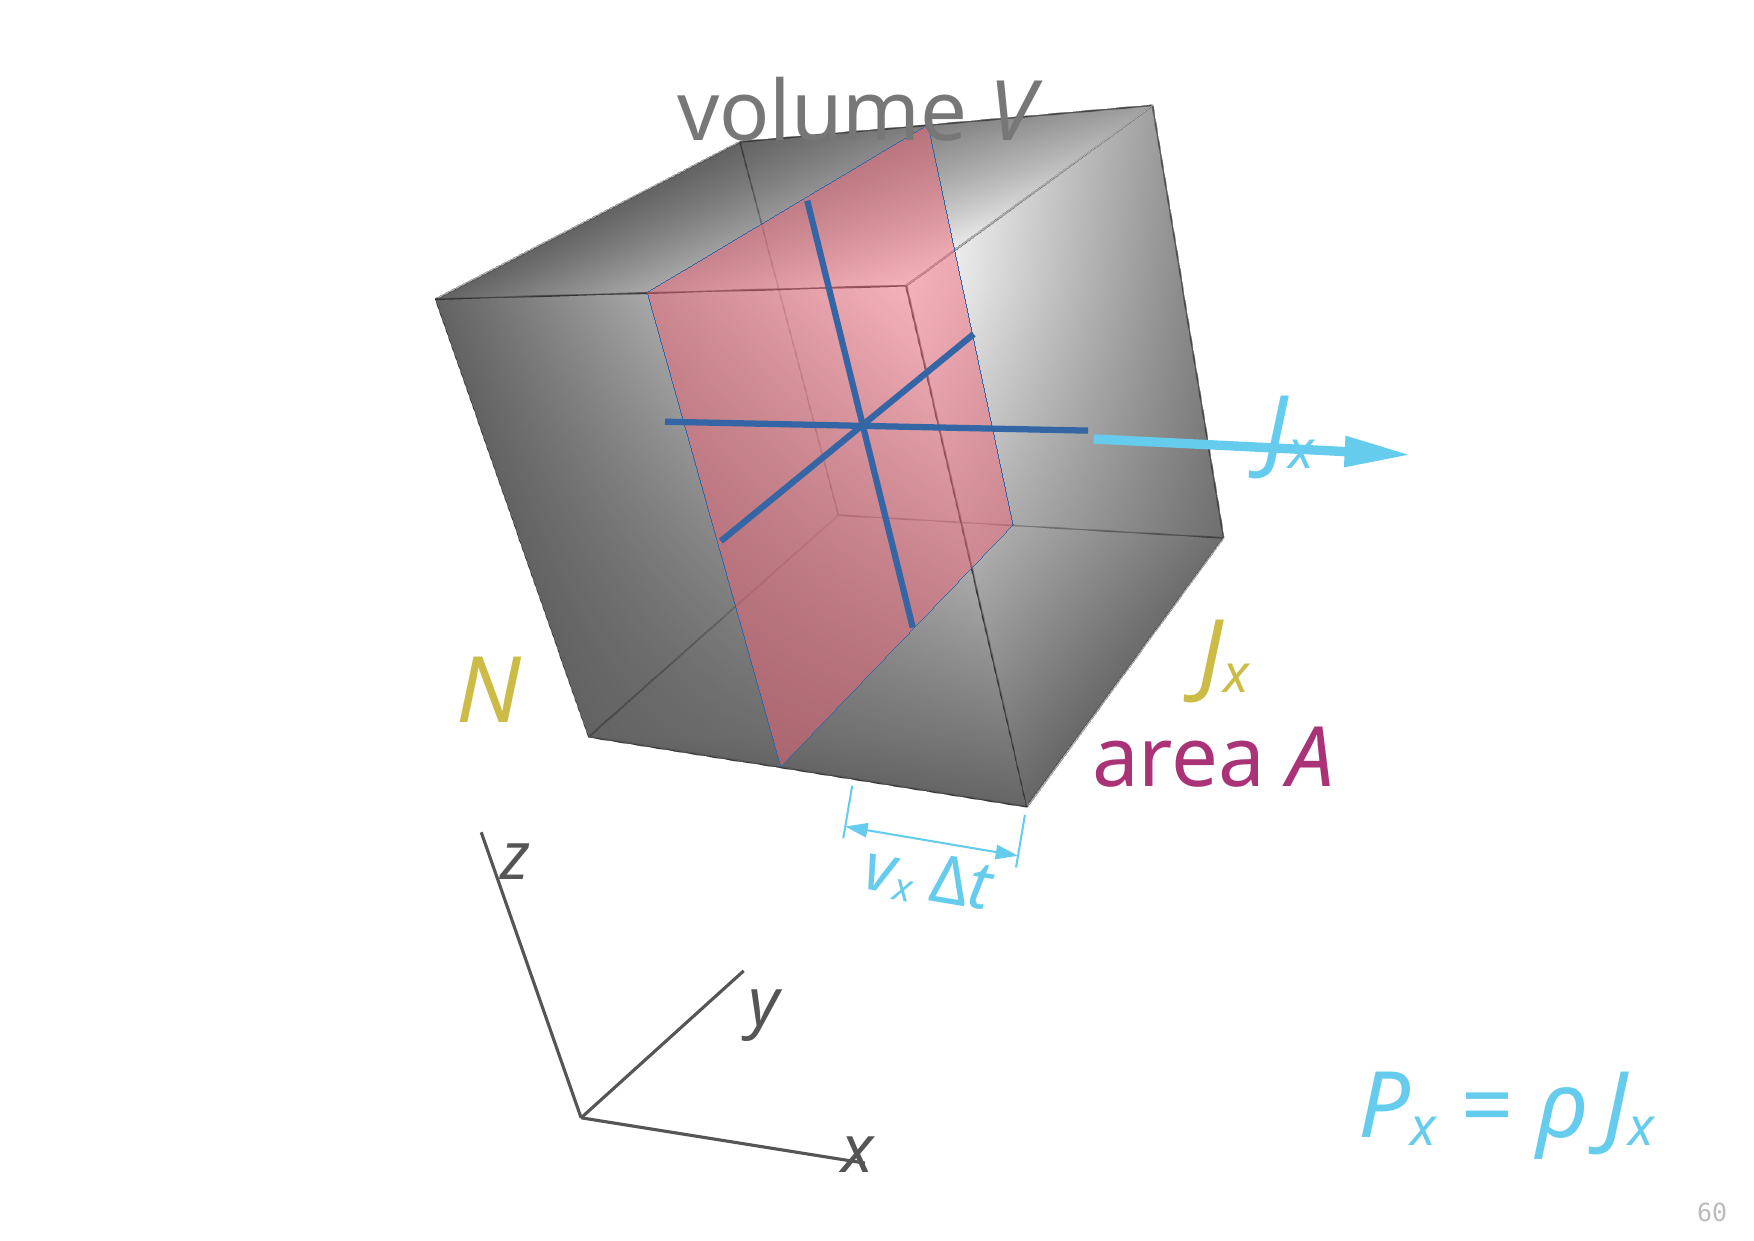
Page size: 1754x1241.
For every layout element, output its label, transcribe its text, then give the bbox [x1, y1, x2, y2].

text_box [647, 142, 973, 422]
text_box [868, 430, 1014, 626]
text_box area A [1077, 689, 1343, 788]
text_box y [733, 946, 775, 1029]
text_box [873, 339, 992, 425]
text_box Jx [1183, 580, 1271, 687]
text_box z [486, 801, 525, 883]
text_box volume V [662, 43, 1054, 142]
text_box N [441, 616, 544, 724]
text_box Jx [1248, 355, 1336, 463]
text_box [684, 426, 914, 767]
text_box x [827, 1094, 868, 1176]
text_box Px = ρ Jx [1343, 1032, 1684, 1139]
